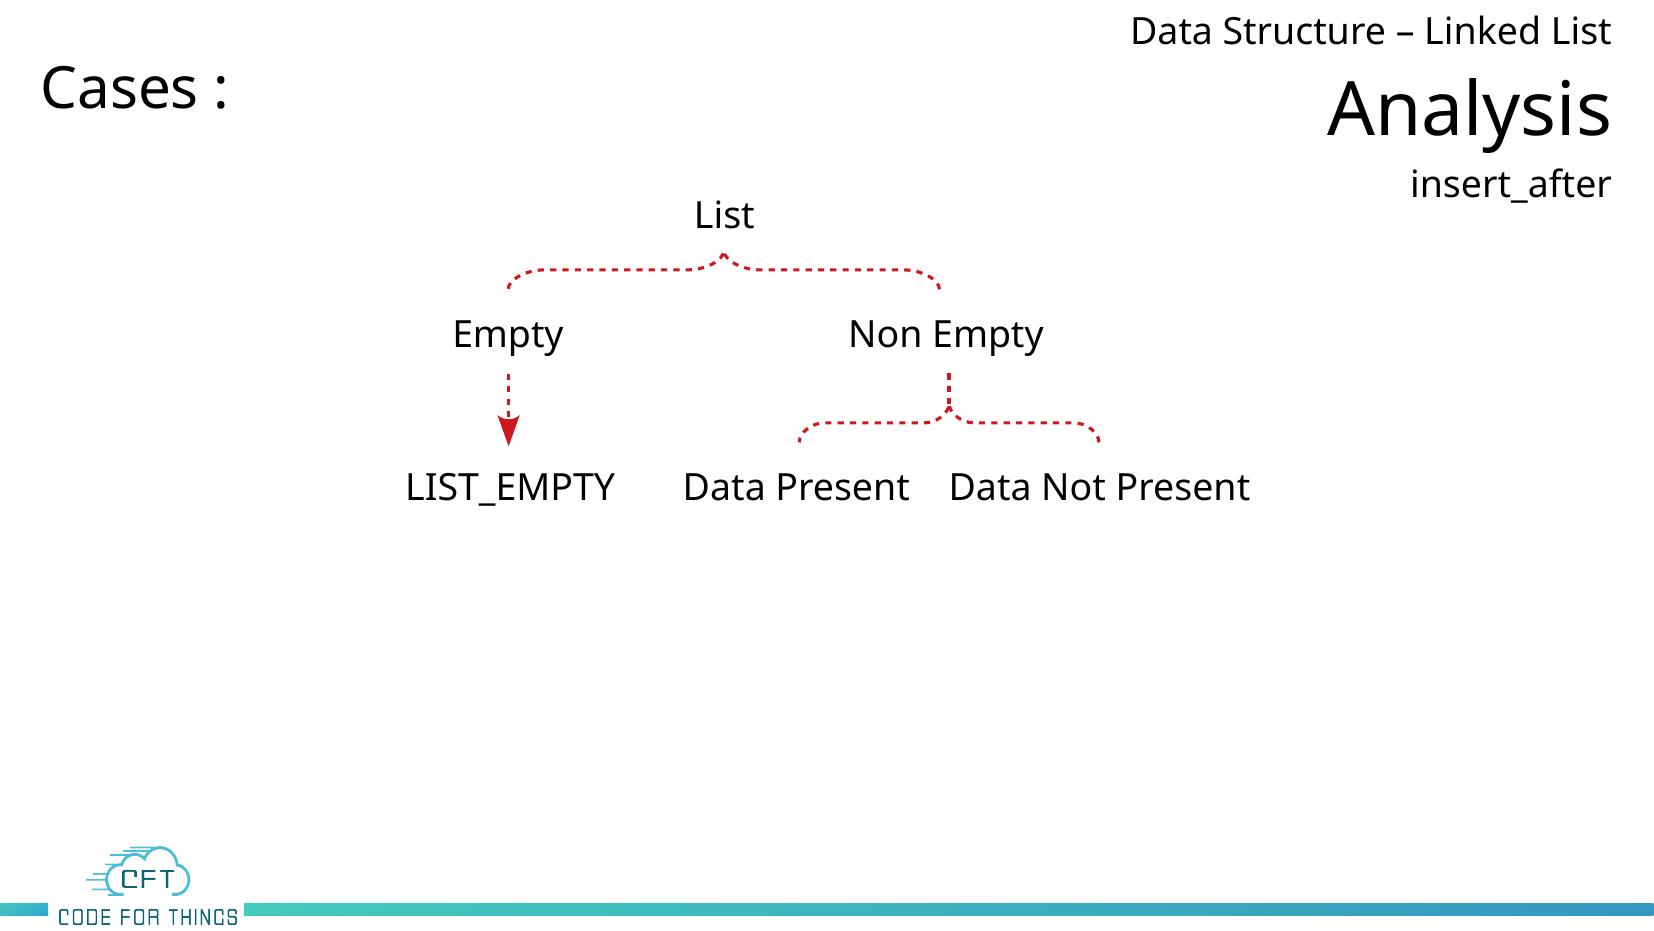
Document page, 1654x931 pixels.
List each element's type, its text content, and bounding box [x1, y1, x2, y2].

text_box Empty [437, 299, 589, 366]
picture [59, 846, 237, 925]
text_box Data Not Present [933, 452, 1284, 519]
text_box Data Present [667, 452, 933, 519]
text_box List [678, 181, 775, 248]
text_box LIST_EMPTY [390, 452, 650, 519]
text_box Cases : [25, 38, 319, 122]
text_box Non Empty [833, 299, 1071, 366]
title Data Structure – Linked List Analysis insert_after [1093, 0, 1613, 216]
